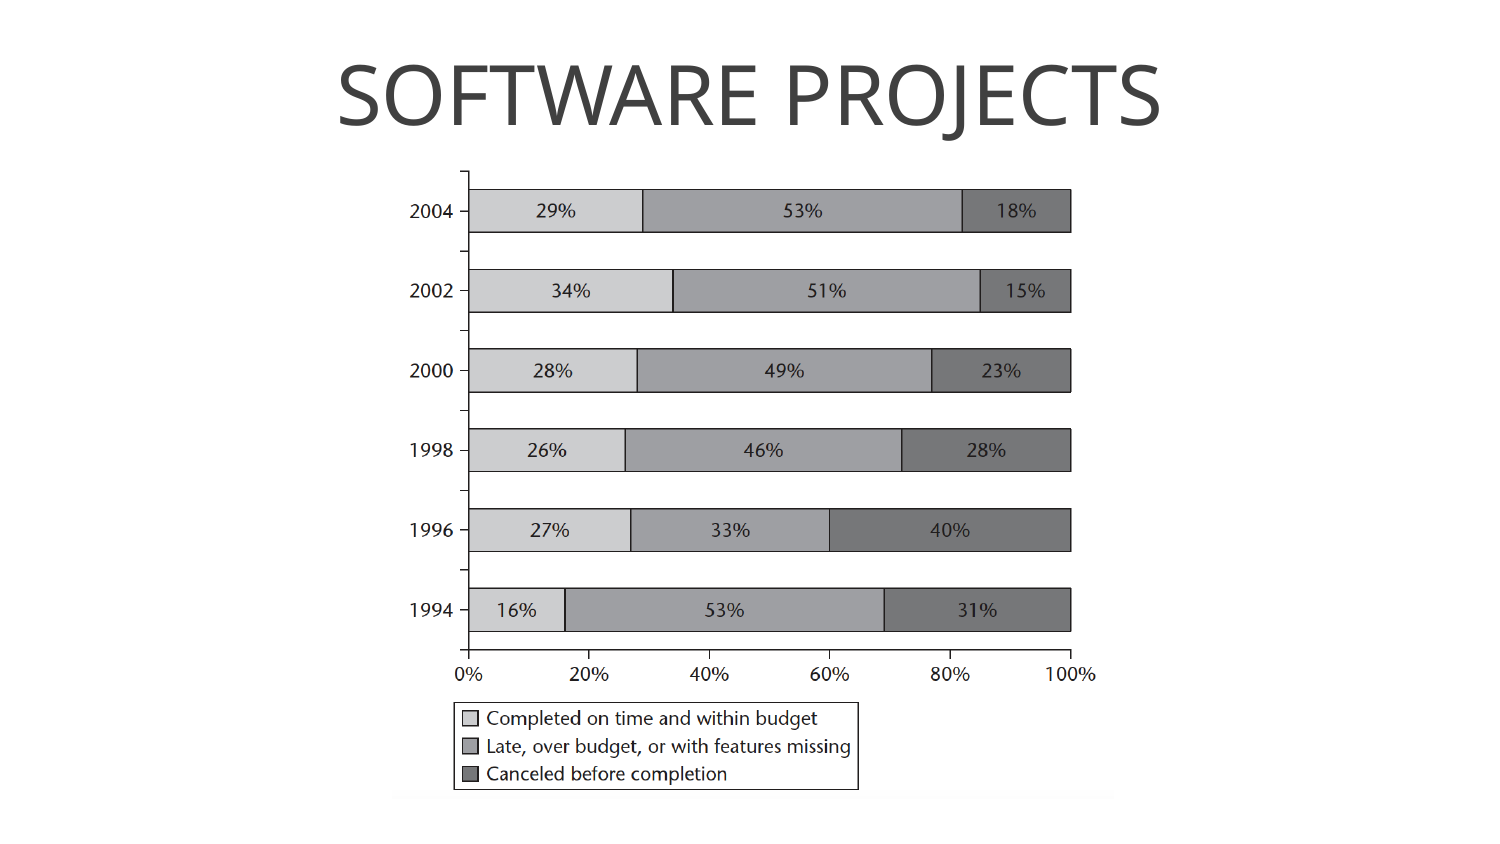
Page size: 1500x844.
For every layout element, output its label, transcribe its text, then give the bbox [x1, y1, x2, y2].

picture [392, 161, 1114, 799]
title Software projects [75, 21, 1425, 162]
